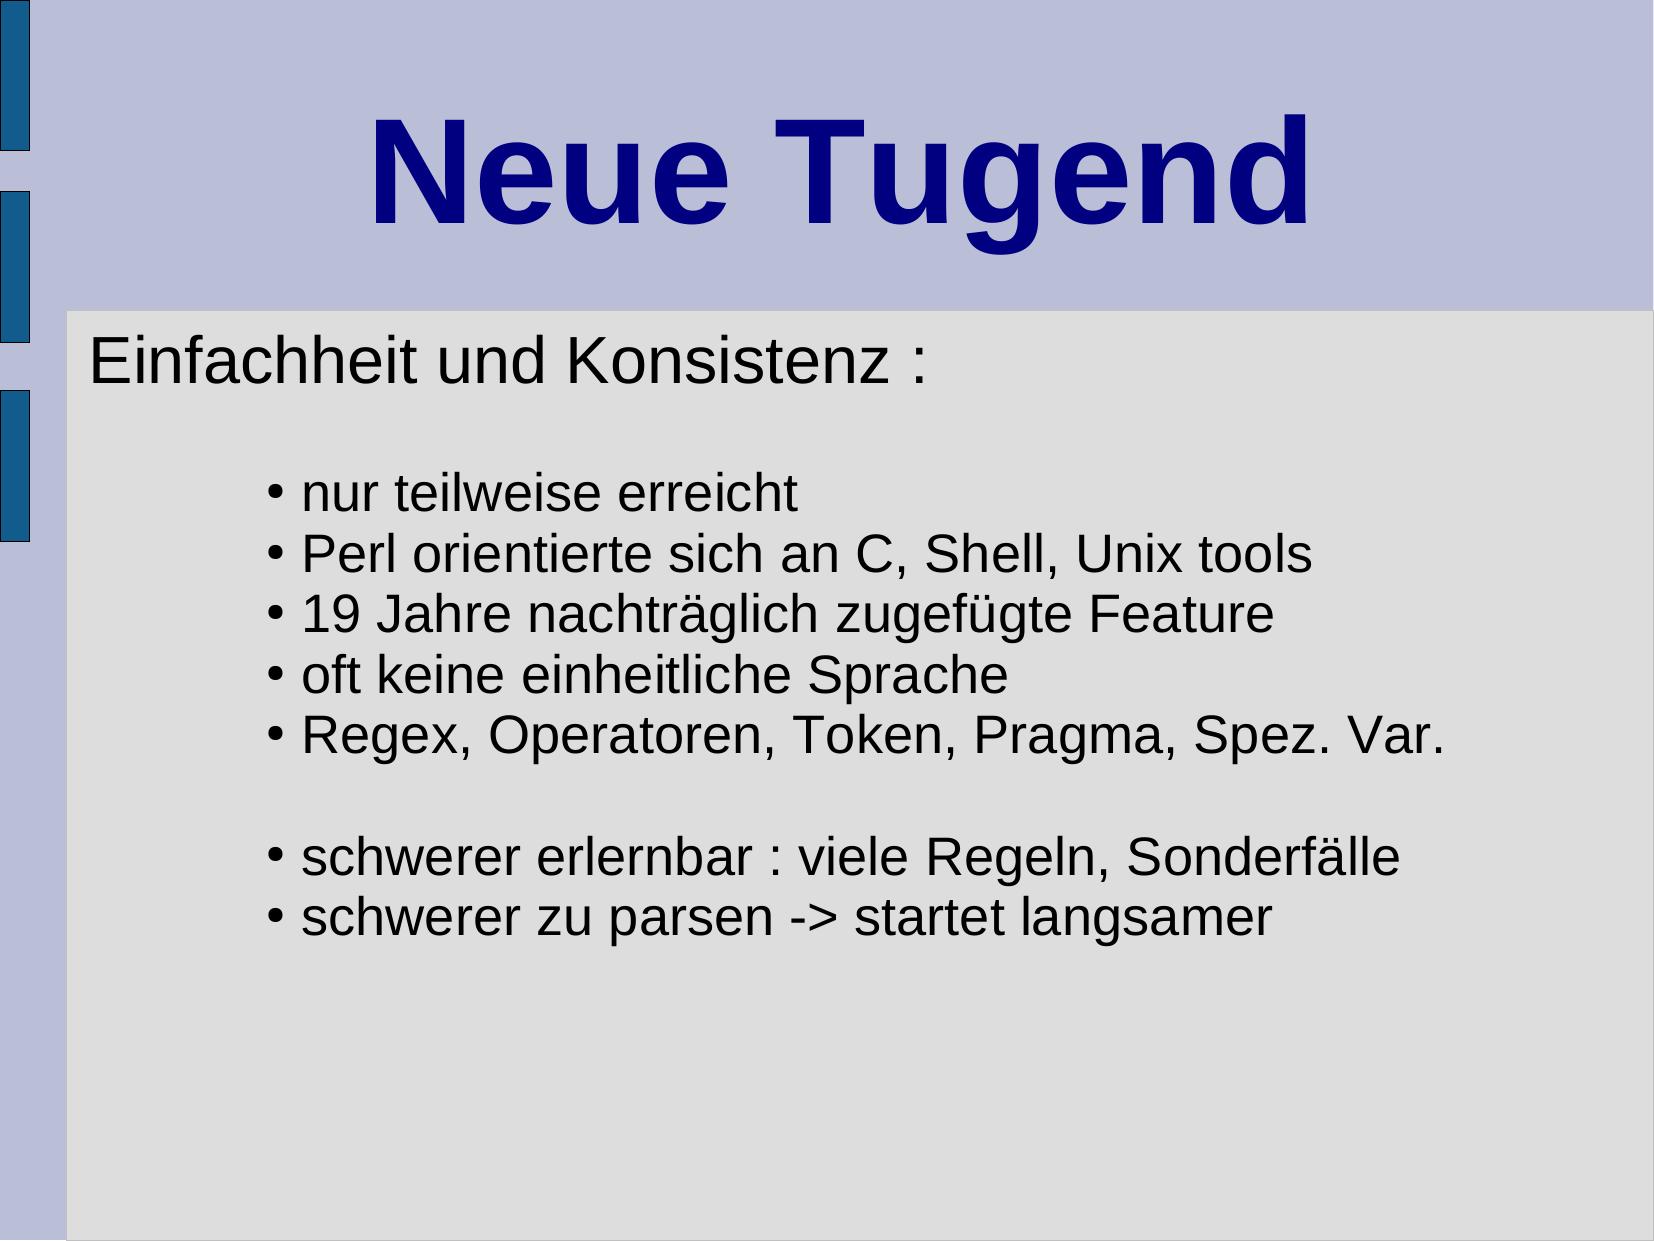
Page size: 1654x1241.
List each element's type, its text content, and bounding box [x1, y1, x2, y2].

list Einfachheit und Konsistenz : nur teilweise erreicht Perl orientierte sich an C, Shell, Unix tools 19 Jahre nachträglich zugefügte Feature oft keine einheitliche Sprache Regex, Operatoren, Token, Pragma, Spez. Var. schwerer erlernbar : viele Regeln, Sonderfälle schwerer zu parsen -> startet langsamer [88, 322, 1501, 1059]
title Neue Tugend [88, 68, 1595, 276]
